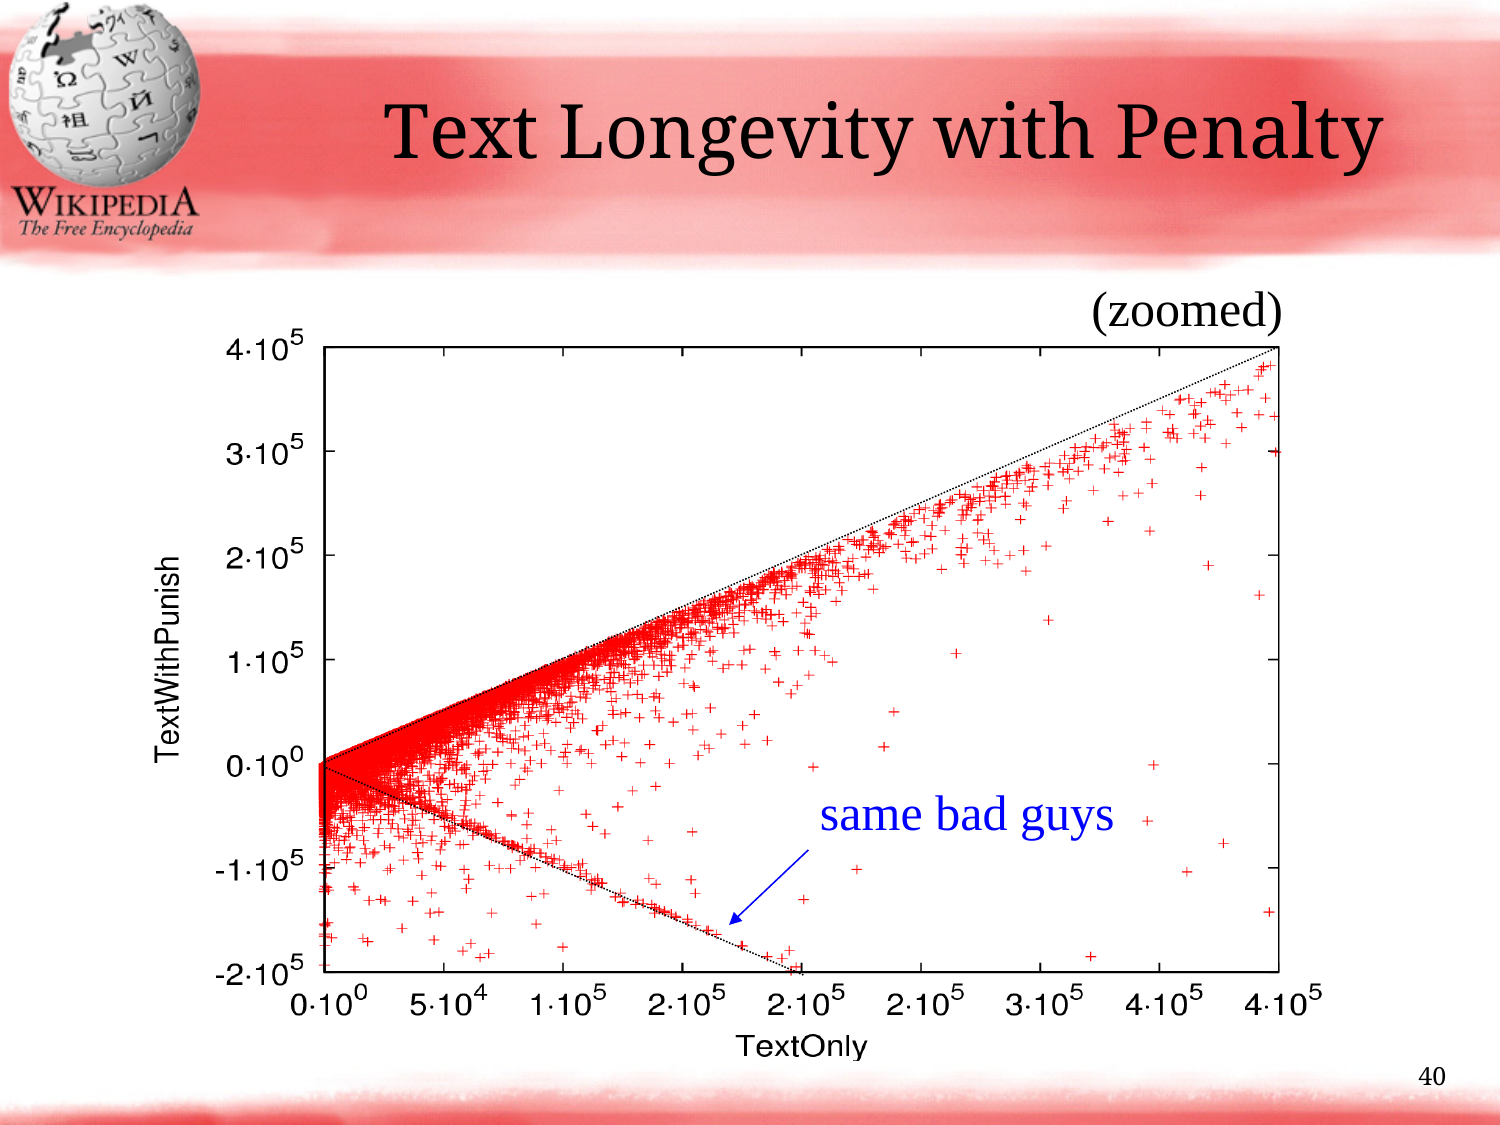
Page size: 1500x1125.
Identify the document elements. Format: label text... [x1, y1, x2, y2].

text_box (zoomed)‏ [1076, 268, 1302, 342]
text_box same bad guys [805, 773, 1252, 846]
picture [0, 0, 1500, 1125]
title Text Longevity with Penalty [112, 37, 1385, 223]
